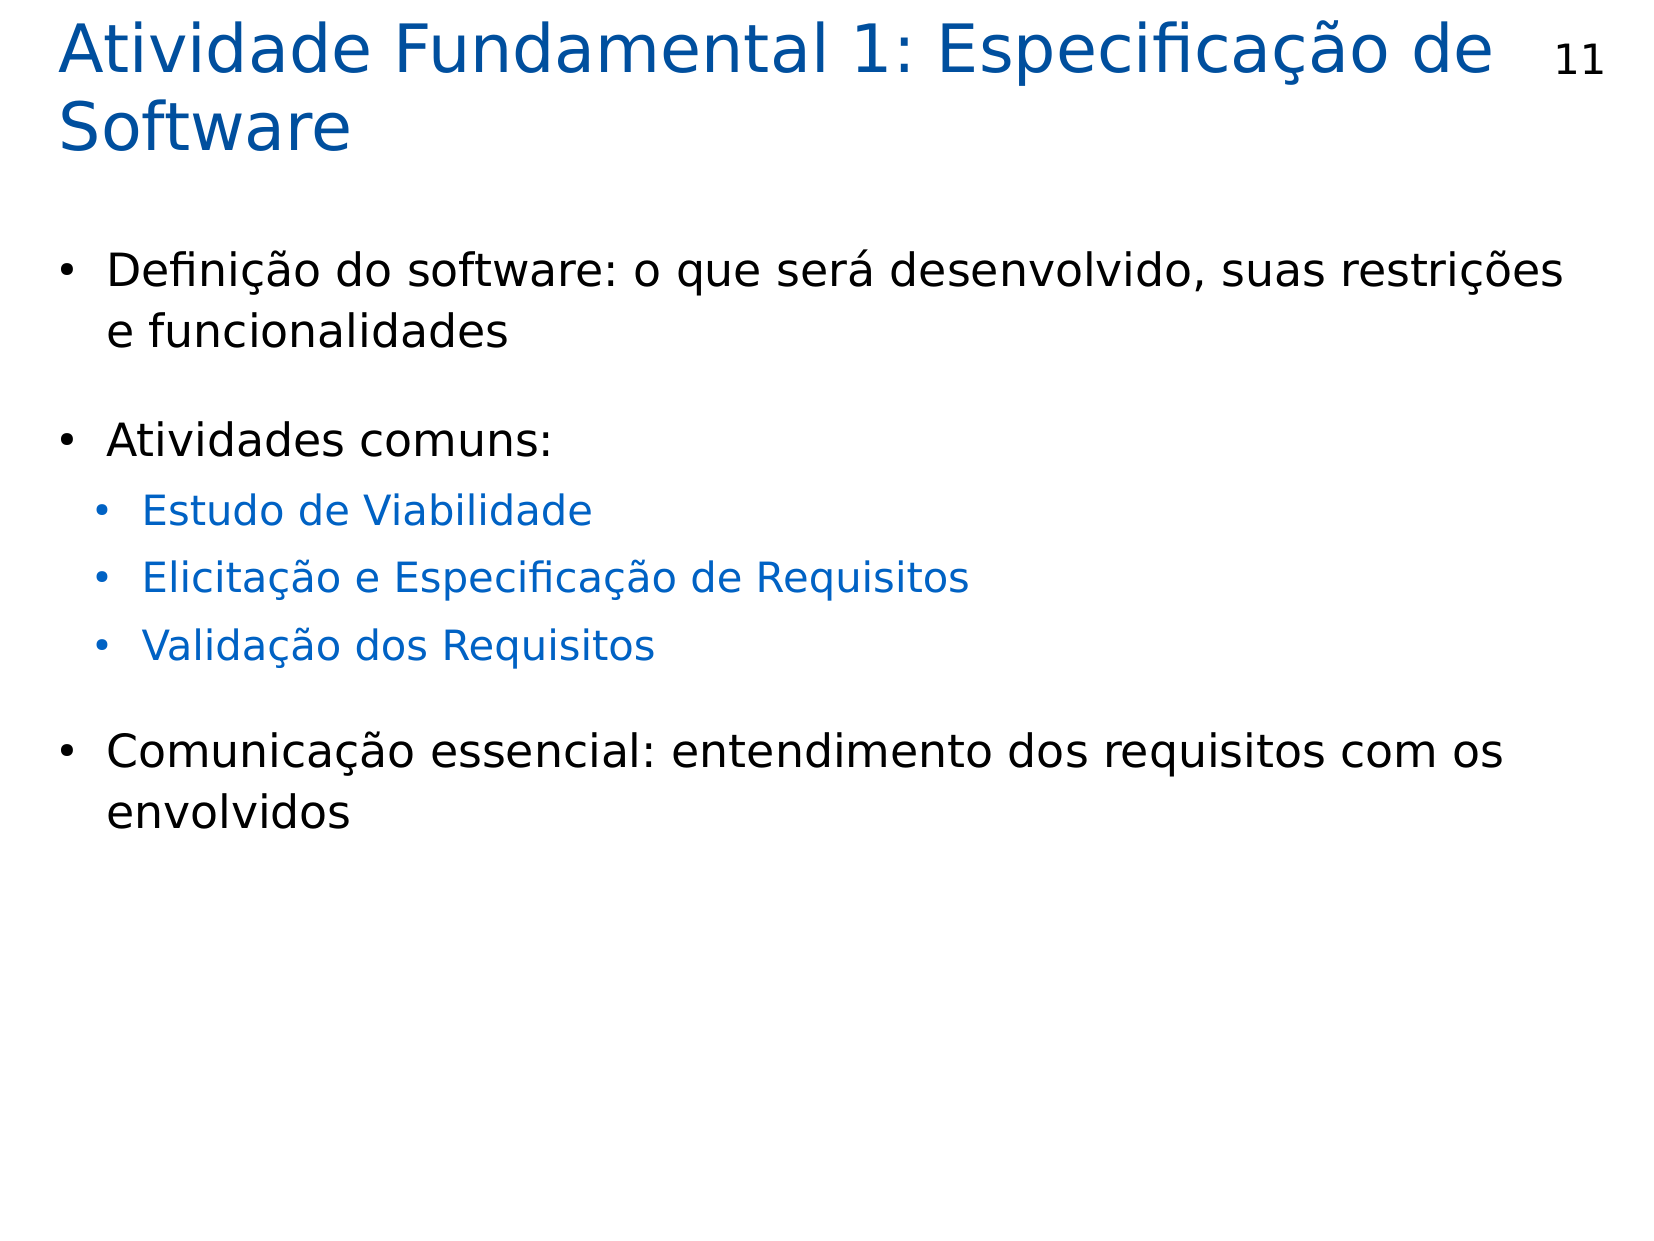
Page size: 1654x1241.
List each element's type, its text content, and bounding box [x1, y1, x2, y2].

title Atividade Fundamental 1: Especificação de Software [59, 10, 1506, 167]
list Definição do software: o que será desenvolvido, suas restrições e funcionalidades Atividades comuns: Estudo de Viabilidade Elicitação e Especificação de Requisitos Validação dos Requisitos Comunicação essencial: entendimento dos requisitos com os envolvidos [59, 236, 1595, 1211]
